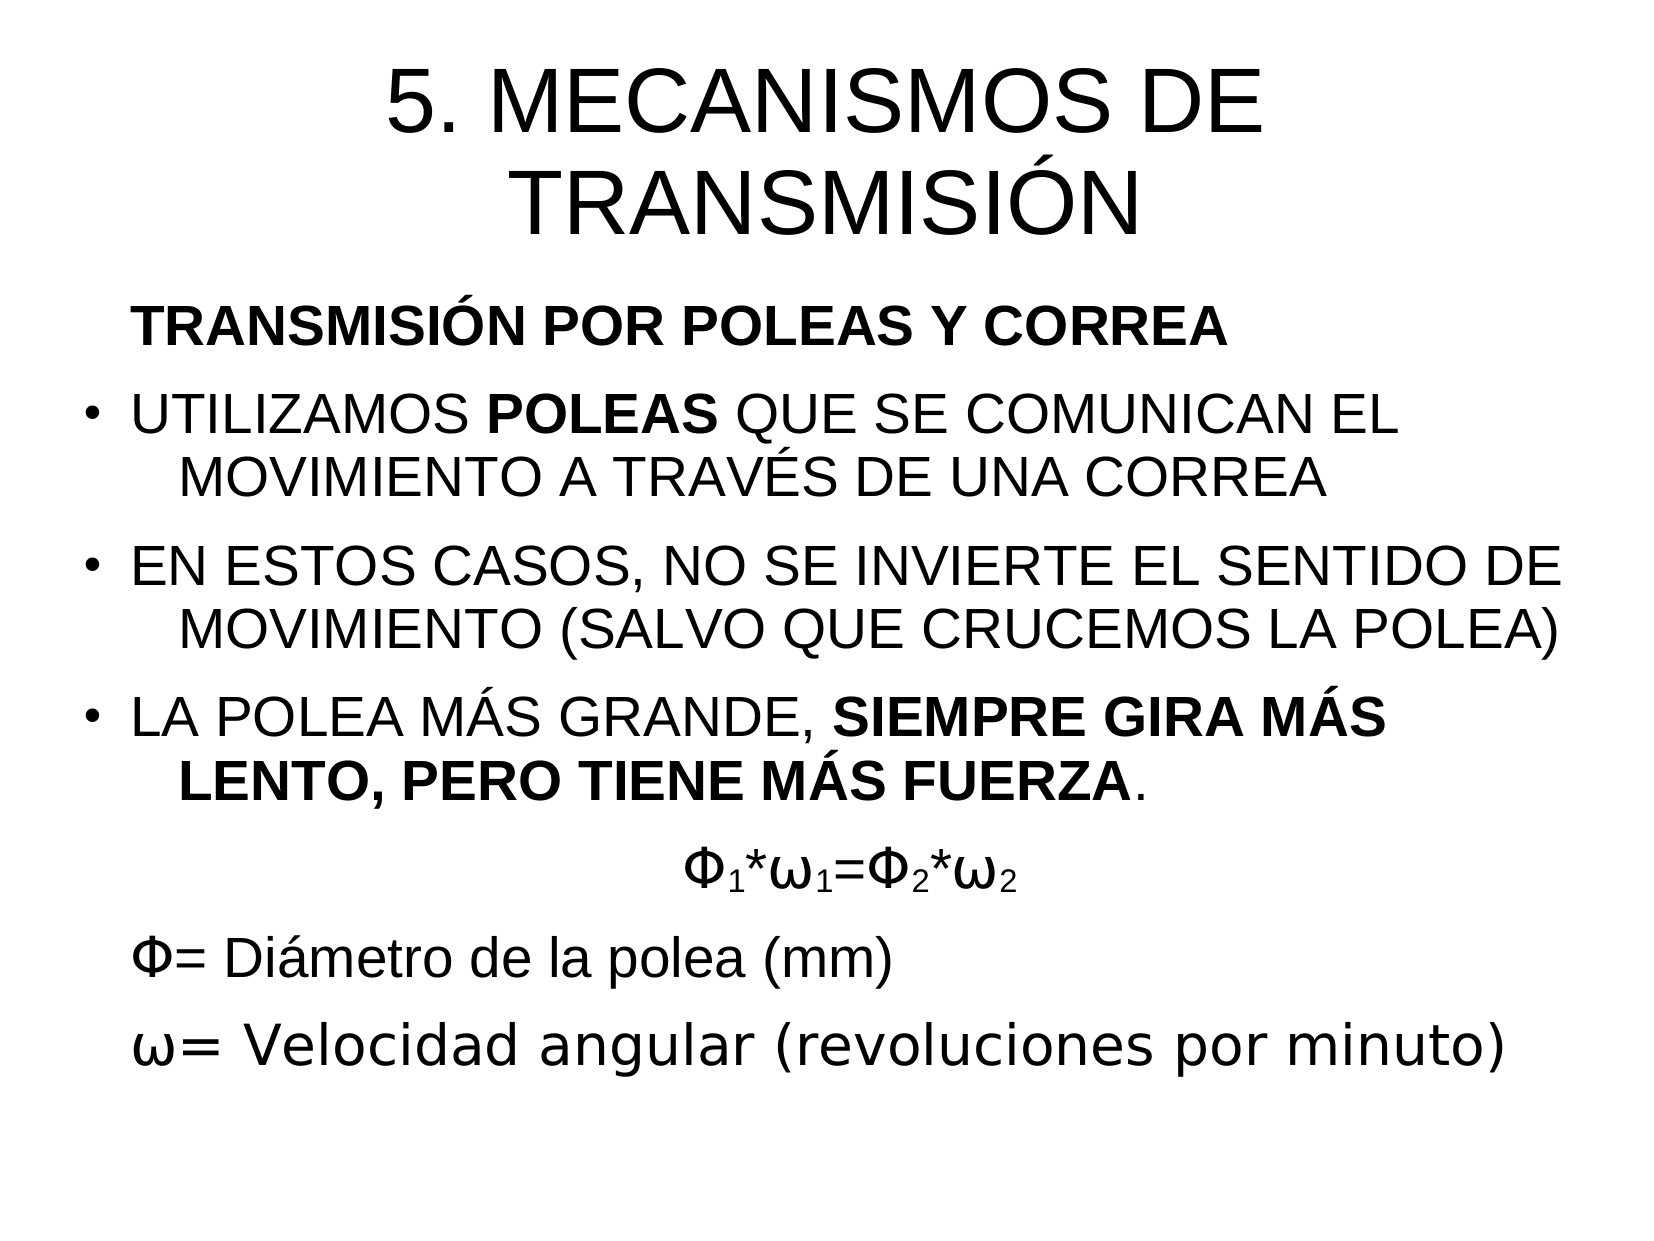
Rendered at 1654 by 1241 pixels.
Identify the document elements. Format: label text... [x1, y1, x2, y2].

title 5. MECANISMOS DE TRANSMISIÓN [82, 50, 1571, 256]
list TRANSMISIÓN POR POLEAS Y CORREA UTILIZAMOS POLEAS QUE SE COMUNICAN EL MOVIMIENTO A TRAVÉS DE UNA CORREA EN ESTOS CASOS, NO SE INVIERTE EL SENTIDO DE MOVIMIENTO (SALVO QUE CRUCEMOS LA POLEA) LA POLEA MÁS GRANDE, SIEMPRE GIRA MÁS LENTO, PERO TIENE MÁS FUERZA. Φ1*ω1=Φ2*ω2 Φ= Diámetro de la polea (mm) ω= Velocidad angular (revoluciones por minuto) [82, 290, 1571, 1109]
